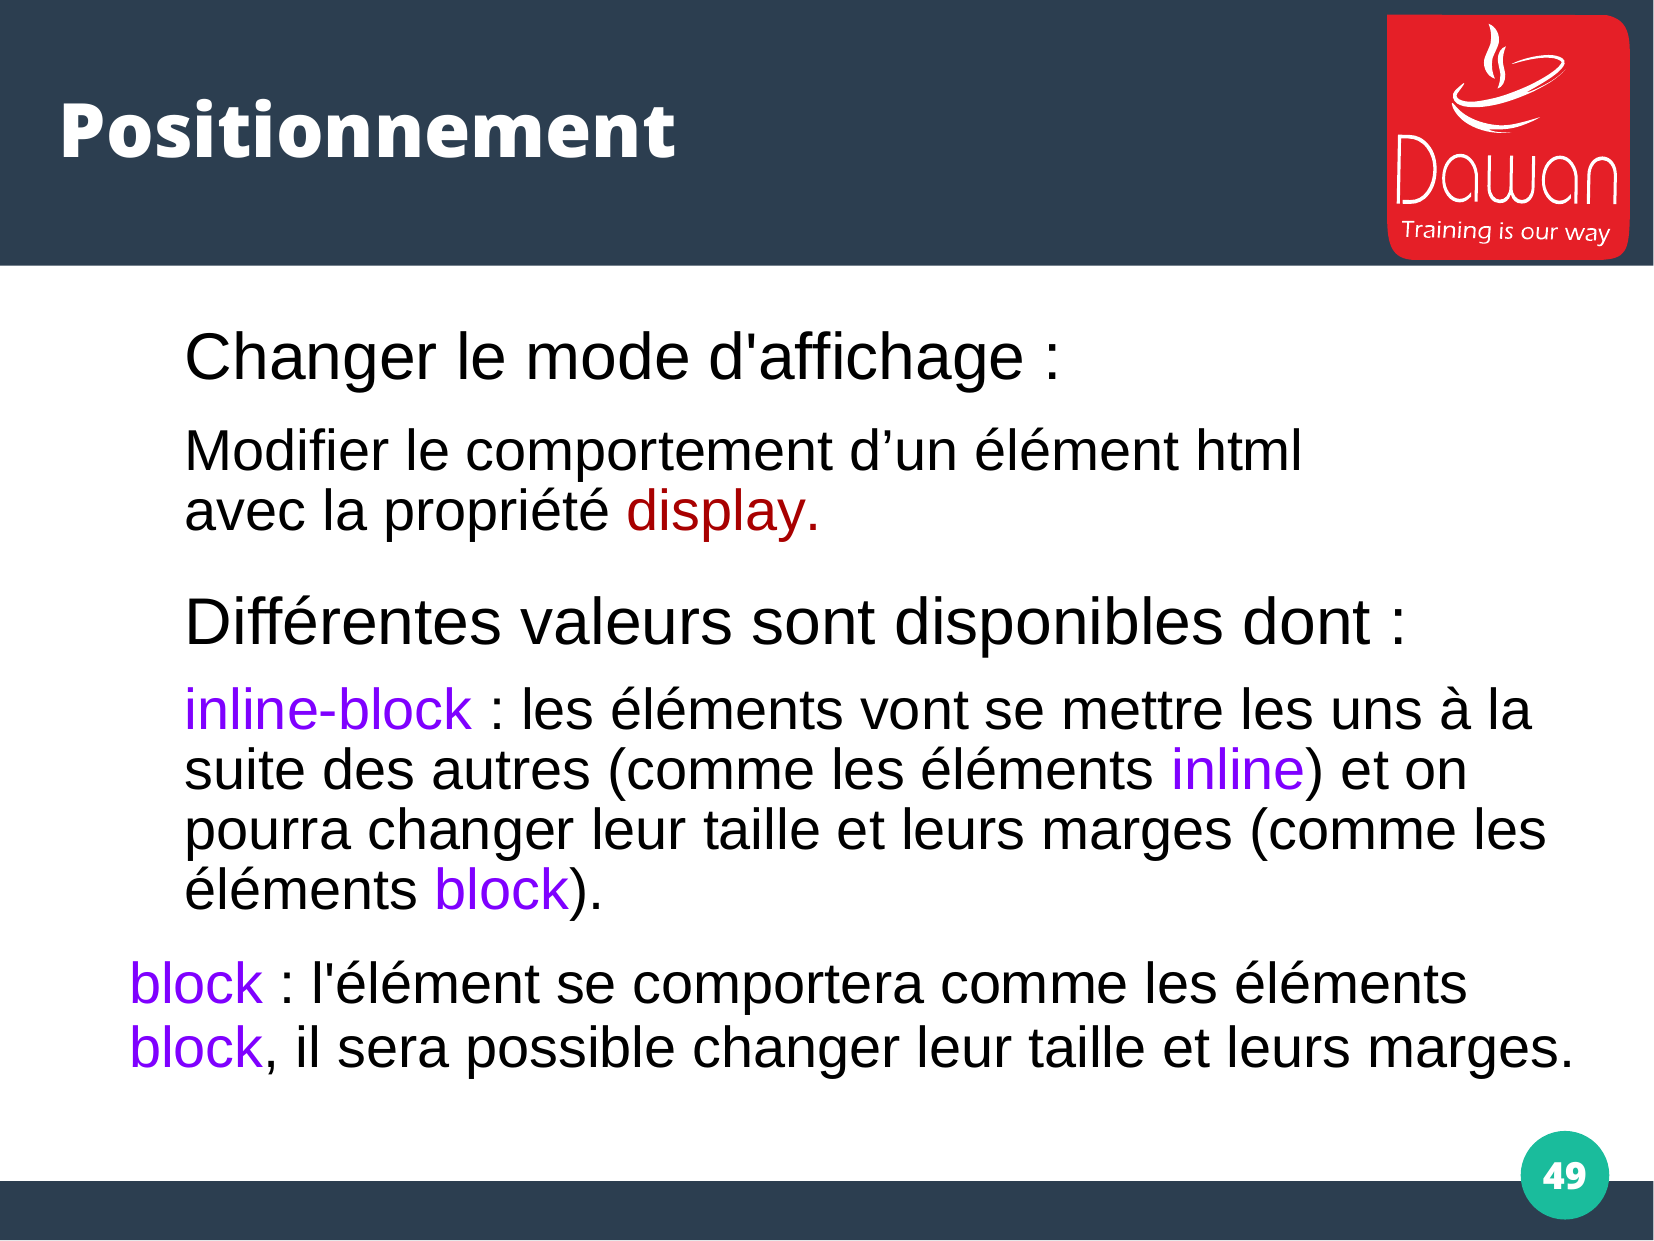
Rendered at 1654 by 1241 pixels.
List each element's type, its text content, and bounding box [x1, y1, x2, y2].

list Changer le mode d'affichage : Modifier le comportement d’un élément html avec la propriété display. Différentes valeurs sont disponibles dont : inline-block : les éléments vont se mettre les uns à la suite des autres (comme les éléments inline) et on pourra changer leur taille et leurs marges (comme les éléments block). block : l'élément se comportera comme les éléments block, il sera possible changer leur taille et leurs marges. [59, 324, 1595, 1152]
title Positionnement [59, 49, 1387, 207]
picture [1387, 14, 1630, 260]
